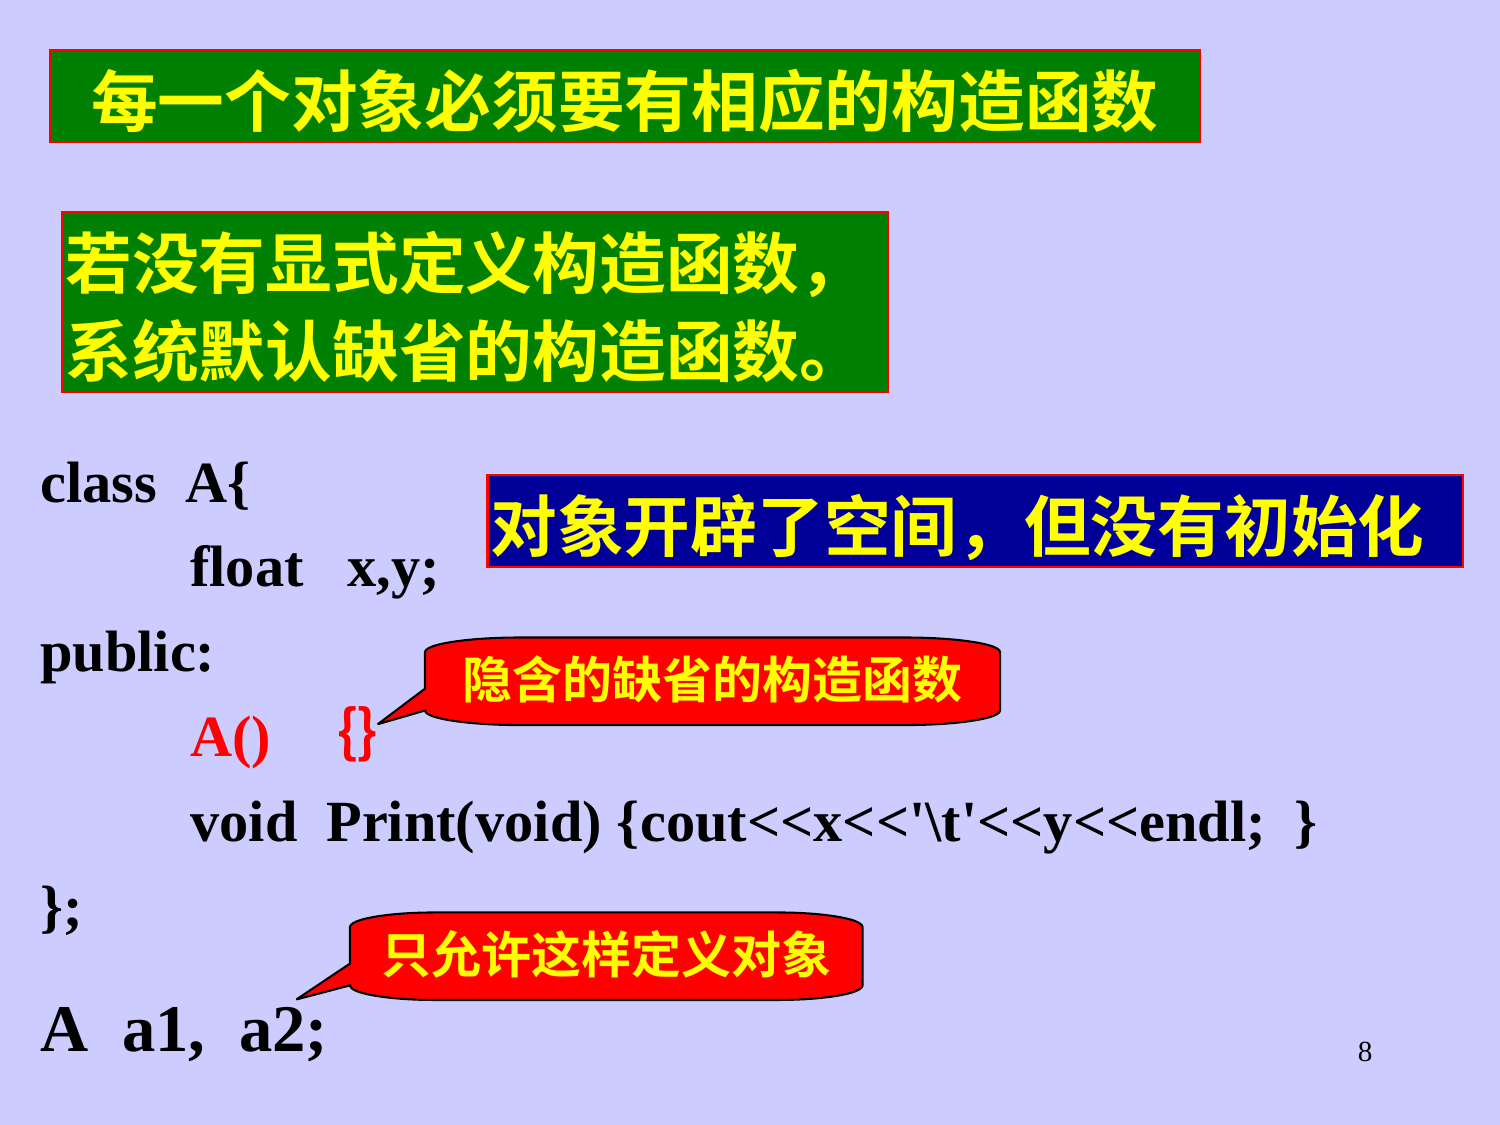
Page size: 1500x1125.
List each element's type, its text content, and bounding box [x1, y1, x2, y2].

text_box 对象开辟了空间，但没有初始化 [487, 474, 1463, 567]
text_box <编号> [1074, 1025, 1388, 1101]
text_box 隐含的缺省的构造函数 [377, 637, 1001, 726]
text_box class A{ float x,y; public: A() ｛｝ void Print(void) { cout<<x<<'\t'<<y<<endl; } }; [37, 449, 1438, 941]
text_box 只允许这样定义对象 [296, 912, 863, 1000]
text_box 若没有显式定义构造函数，系统默认缺省的构造函数。 [62, 212, 888, 392]
text_box 每一个对象必须要有相应的构造函数 [49, 50, 1201, 142]
text_box A a1, a2; [37, 975, 913, 1067]
